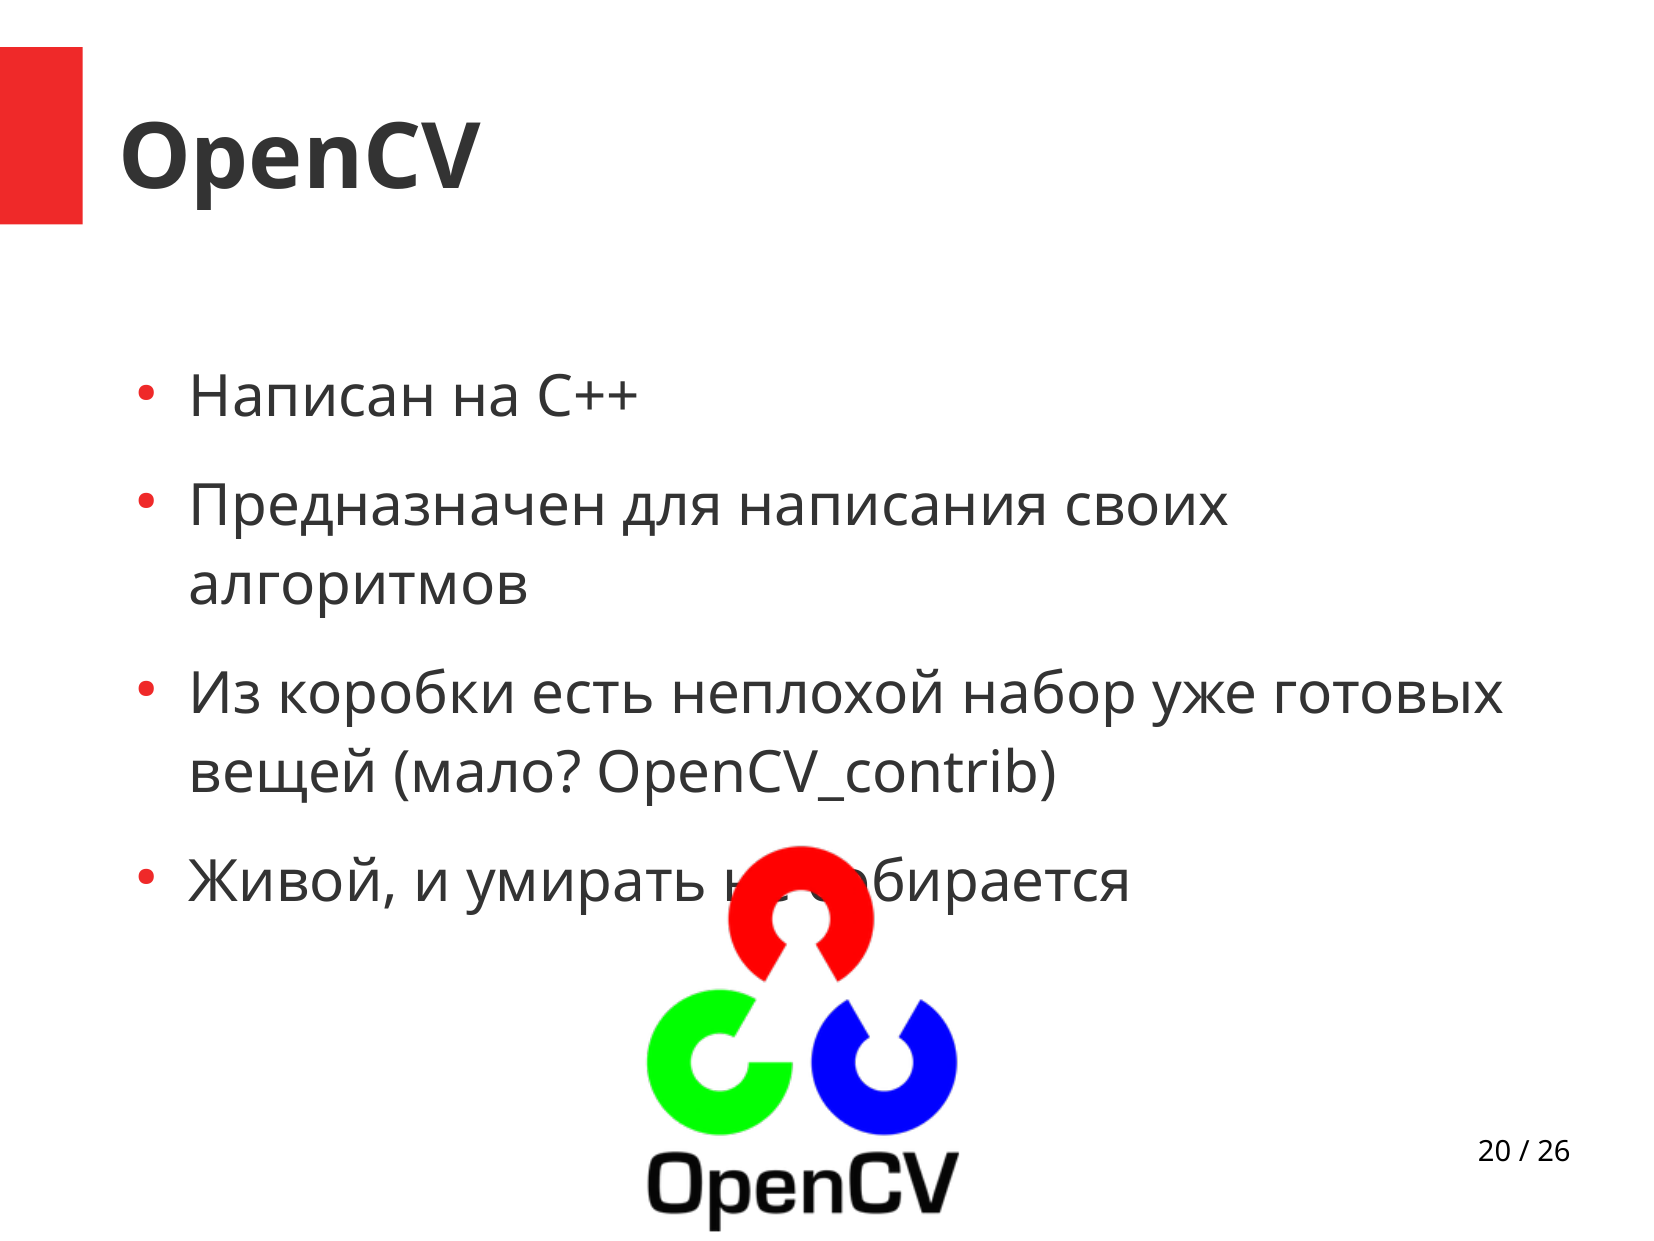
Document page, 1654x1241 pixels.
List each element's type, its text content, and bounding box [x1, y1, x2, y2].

picture [602, 840, 1003, 1241]
list Написан на C++ Предназначен для написания своих алгоритмов Из коробки есть неплохой набор уже готовых вещей (мало? OpenCV_contrib) Живой, и умирать не собирается [118, 354, 1536, 1074]
title OpenCV [118, 49, 1571, 257]
